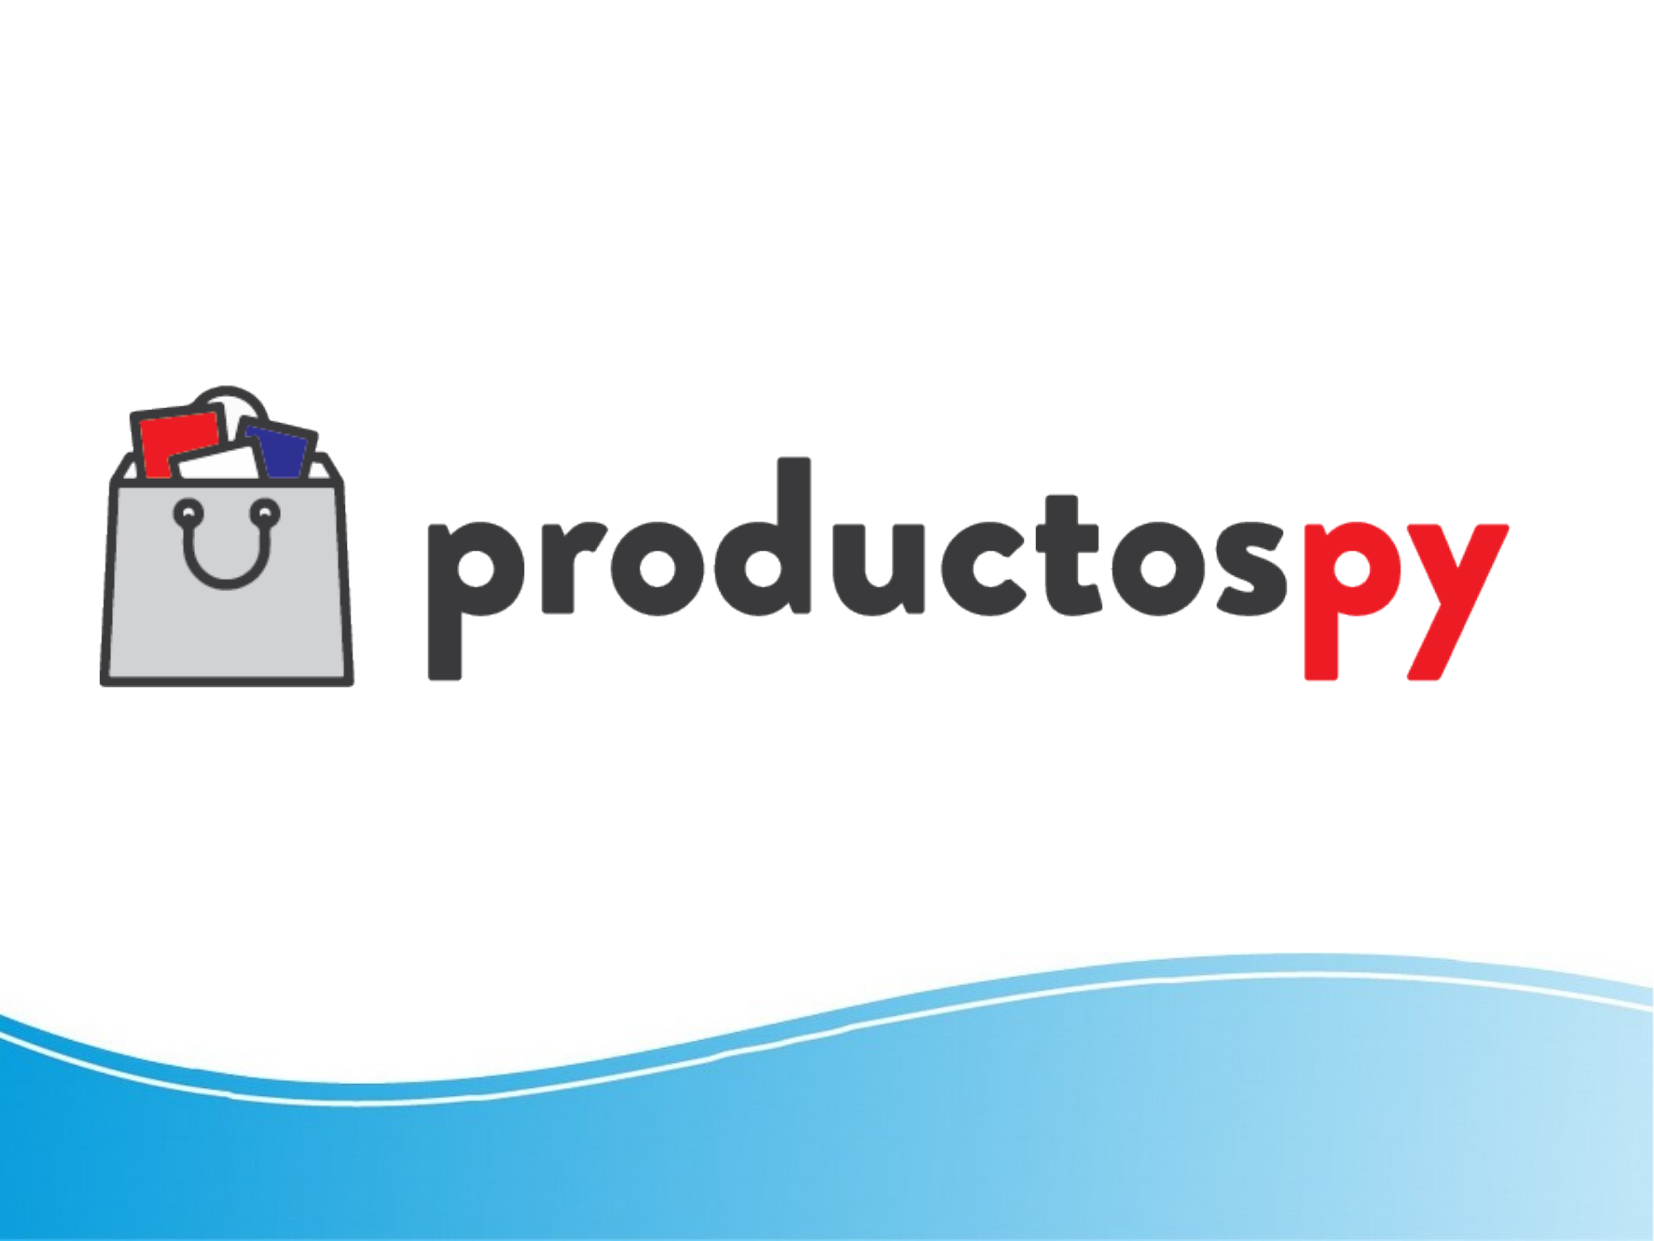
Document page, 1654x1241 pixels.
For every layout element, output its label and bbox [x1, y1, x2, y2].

picture [0, 283, 1642, 813]
picture [0, 952, 1654, 1241]
